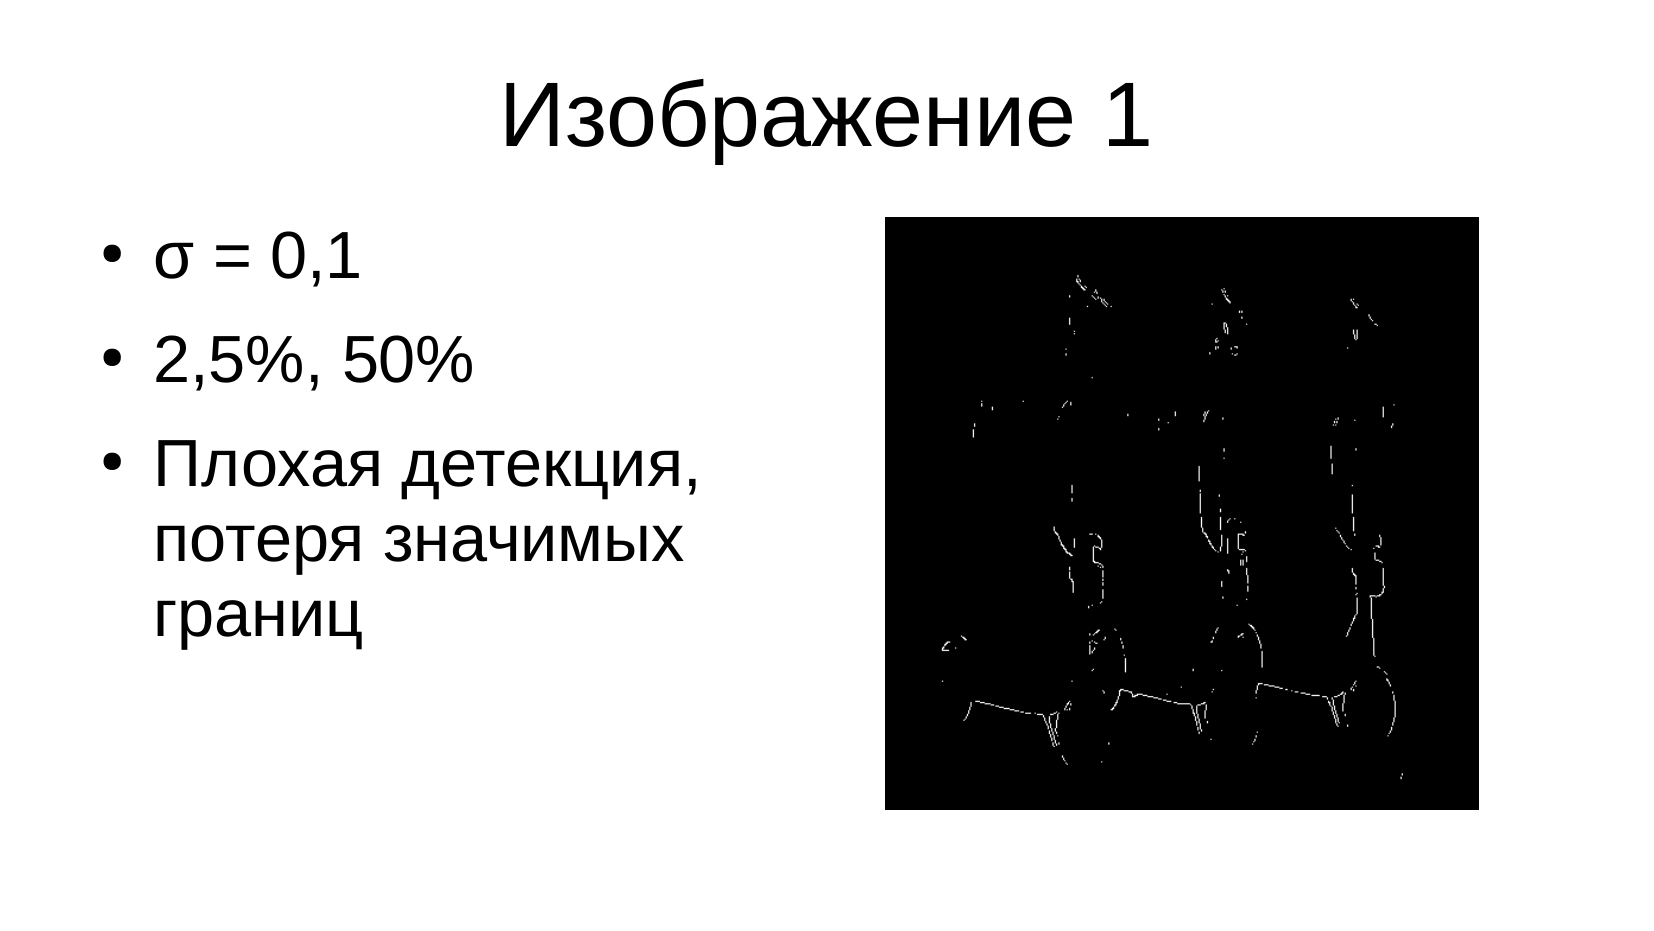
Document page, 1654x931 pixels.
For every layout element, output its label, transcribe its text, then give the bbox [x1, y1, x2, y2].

title Изображение 1 [82, 37, 1571, 193]
list σ = 0,1 2,5%, 50% Плохая детекция, потеря значимых границ [82, 217, 809, 758]
picture [885, 217, 1479, 810]
